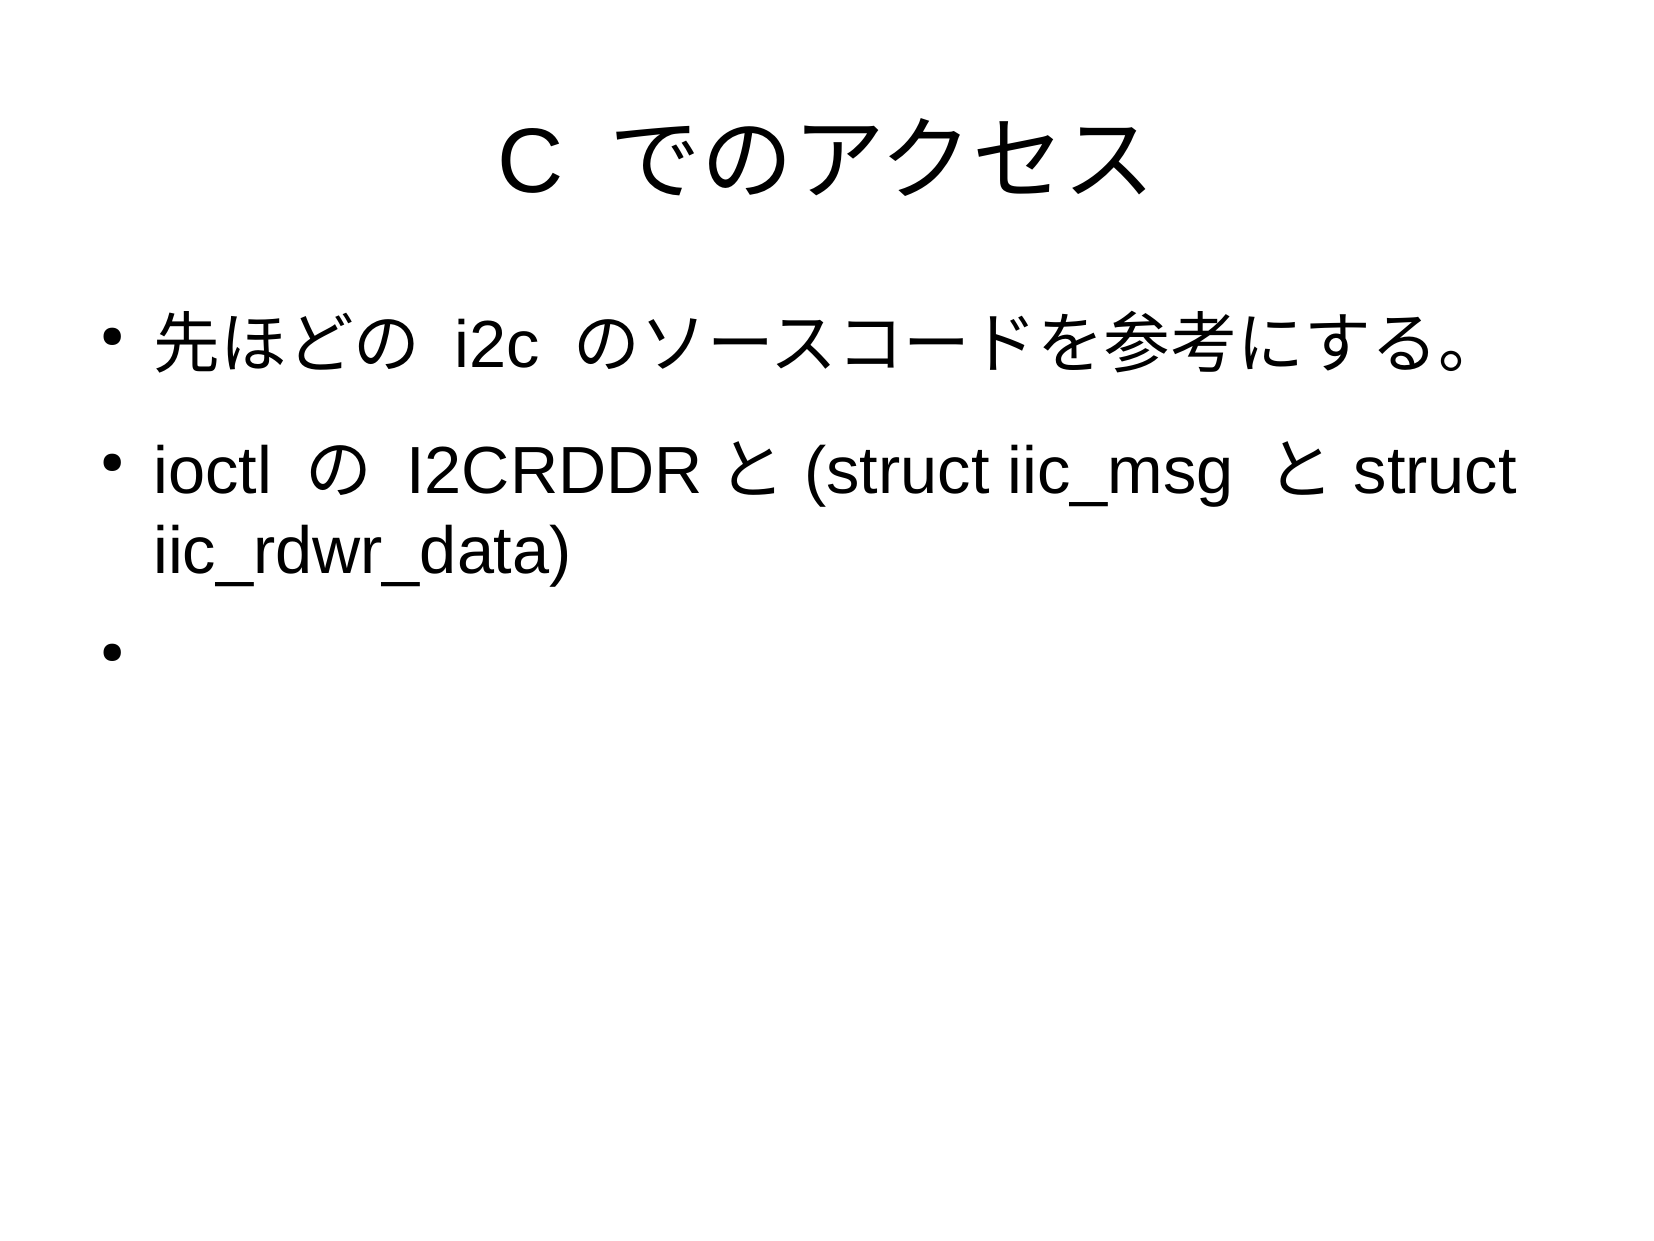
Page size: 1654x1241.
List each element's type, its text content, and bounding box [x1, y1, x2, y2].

title C でのアクセス [82, 49, 1571, 257]
list 先ほどの i2c のソースコードを参考にする。 ioctl の I2CRDDRと(struct iic_msg とstruct iic_rdwr_data) [82, 290, 1571, 1010]
